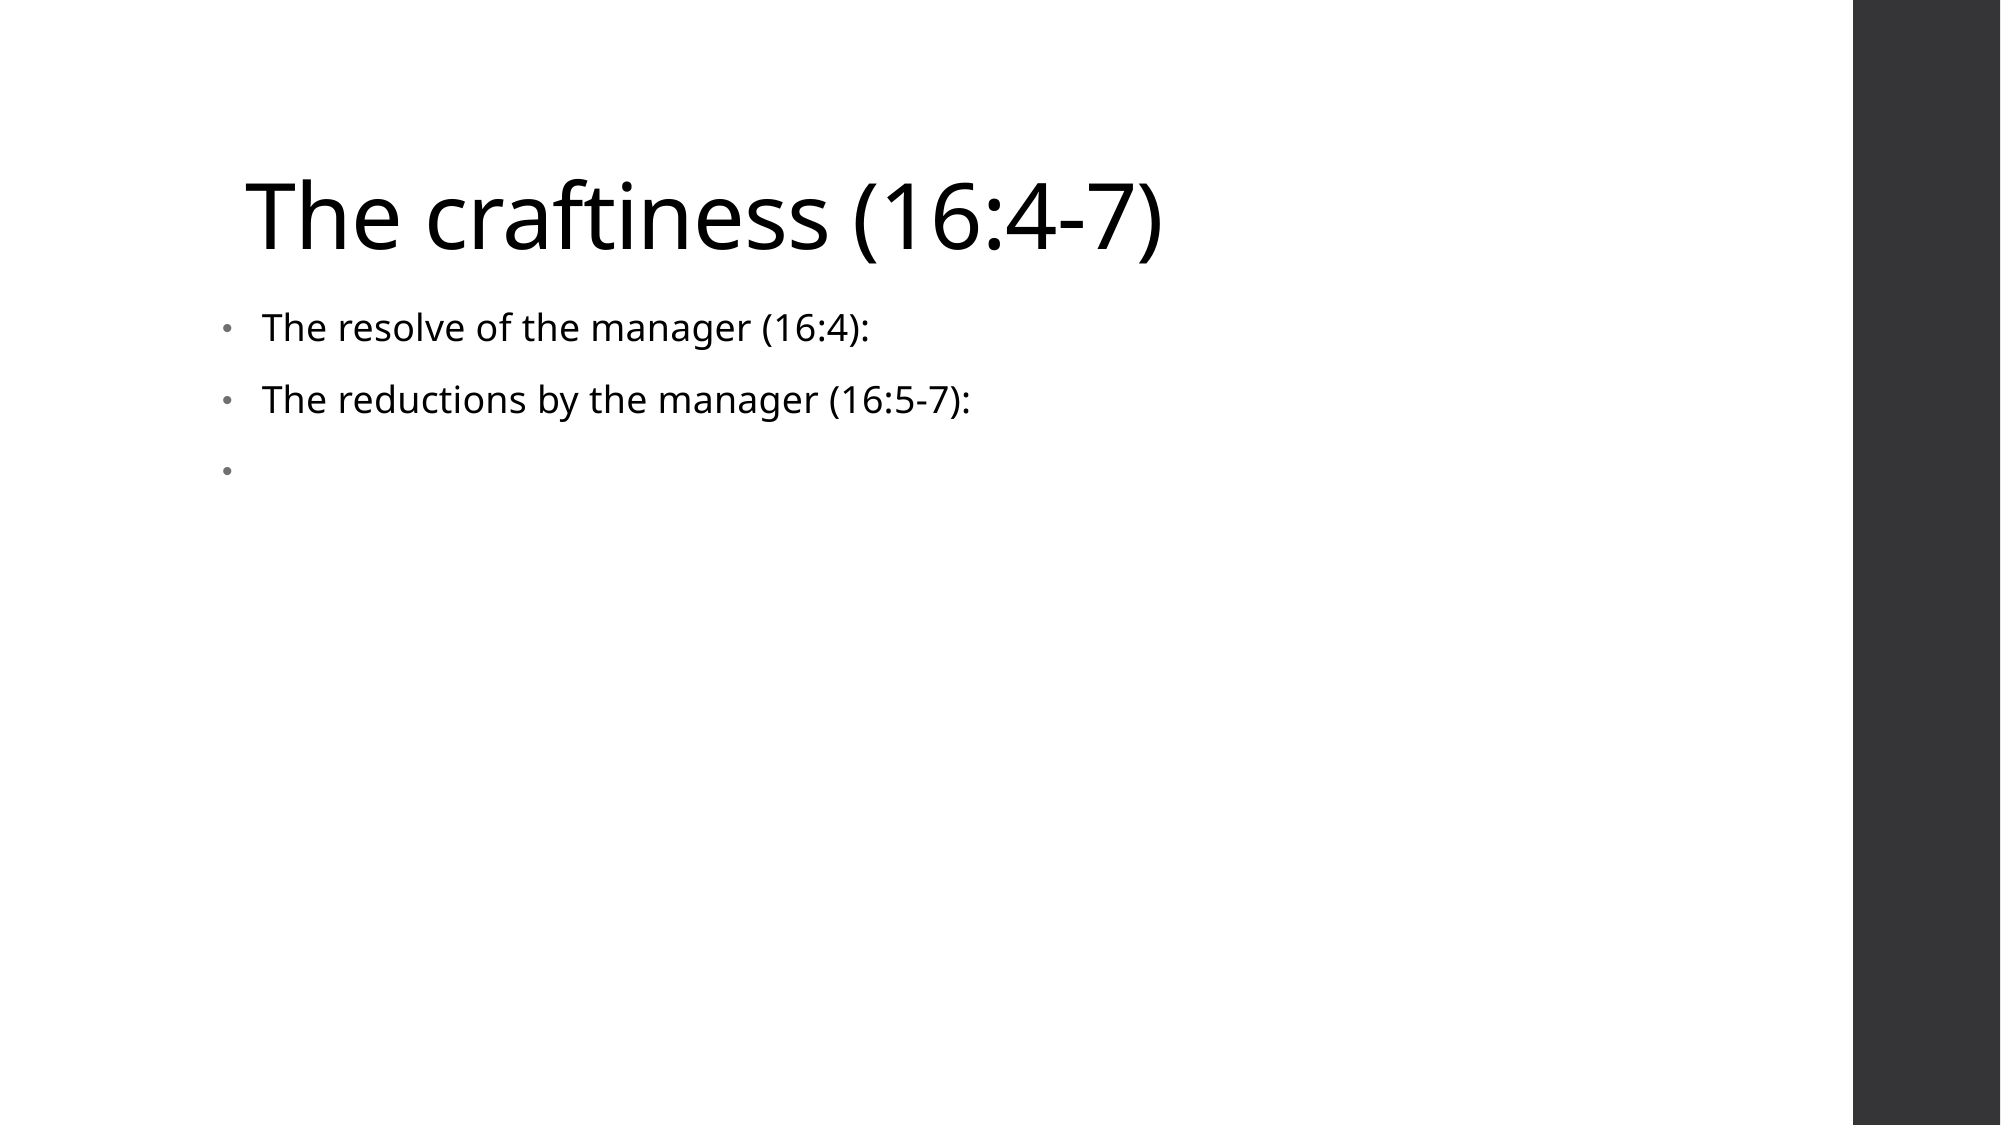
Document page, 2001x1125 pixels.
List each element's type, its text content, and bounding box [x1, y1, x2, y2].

title The craftiness (16:4-7) [206, 60, 1797, 278]
list The resolve of the manager (16:4): The reductions by the manager (16:5-7): [206, 299, 1617, 1014]
